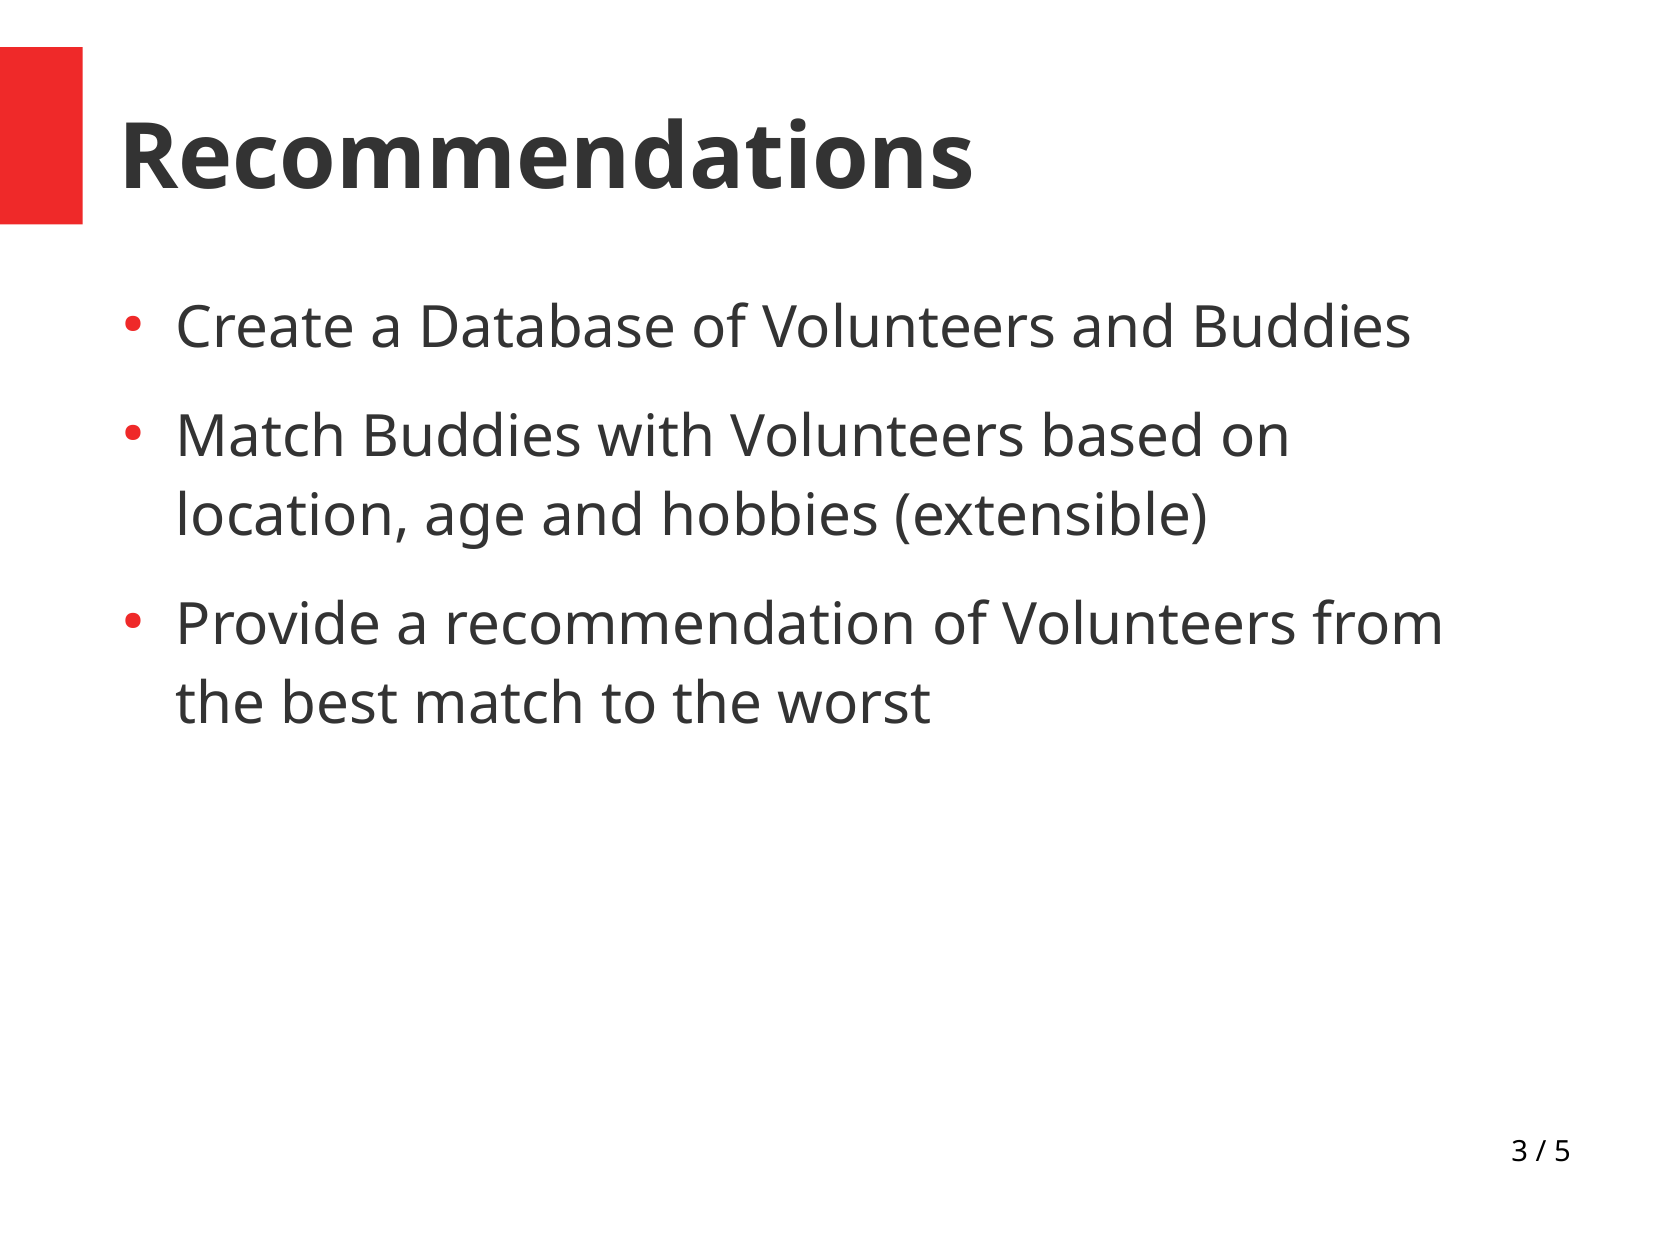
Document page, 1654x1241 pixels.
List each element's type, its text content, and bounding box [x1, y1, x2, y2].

list Create a Database of Volunteers and Buddies Match Buddies with Volunteers based on location, age and hobbies (extensible) Provide a recommendation of Volunteers from the best match to the worst [105, 285, 1523, 1006]
title Recommendations [118, 49, 1571, 257]
